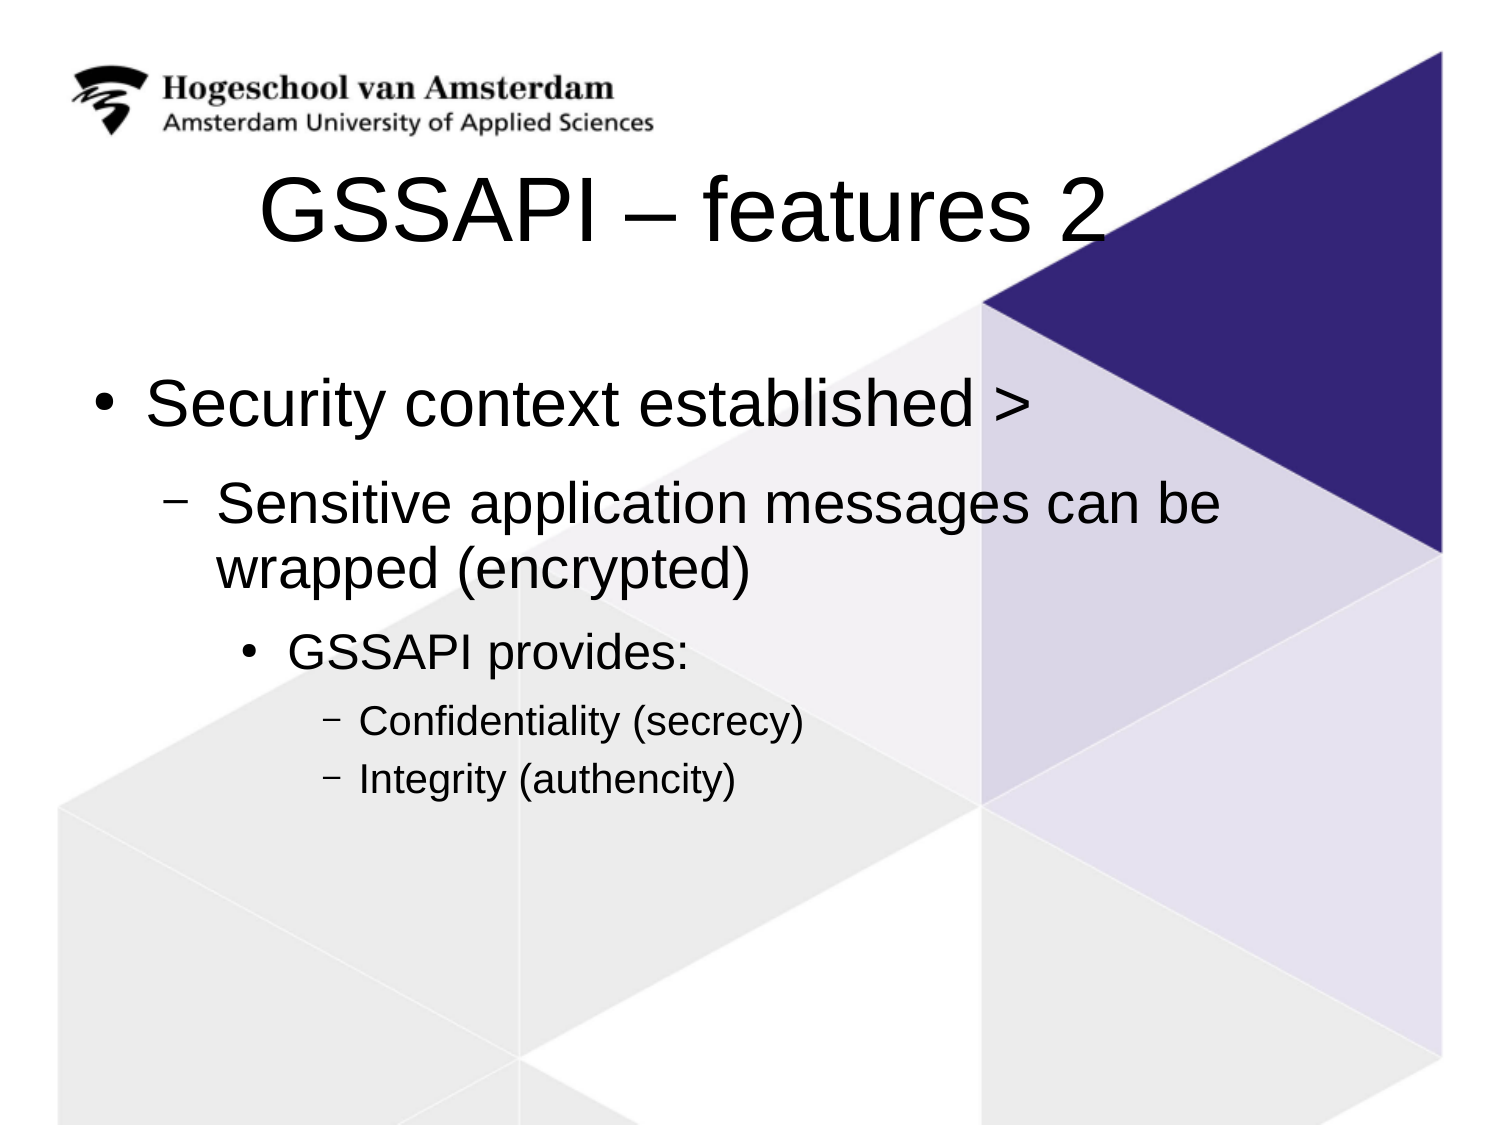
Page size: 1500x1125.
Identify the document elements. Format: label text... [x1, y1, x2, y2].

list Security context established > Sensitive application messages can be wrapped (encrypted) GSSAPI provides: Confidentiality (secrecy) Integrity (authencity) [75, 366, 1395, 916]
title GSSAPI – features 2 [47, 89, 1323, 331]
picture [0, 0, 1500, 1125]
